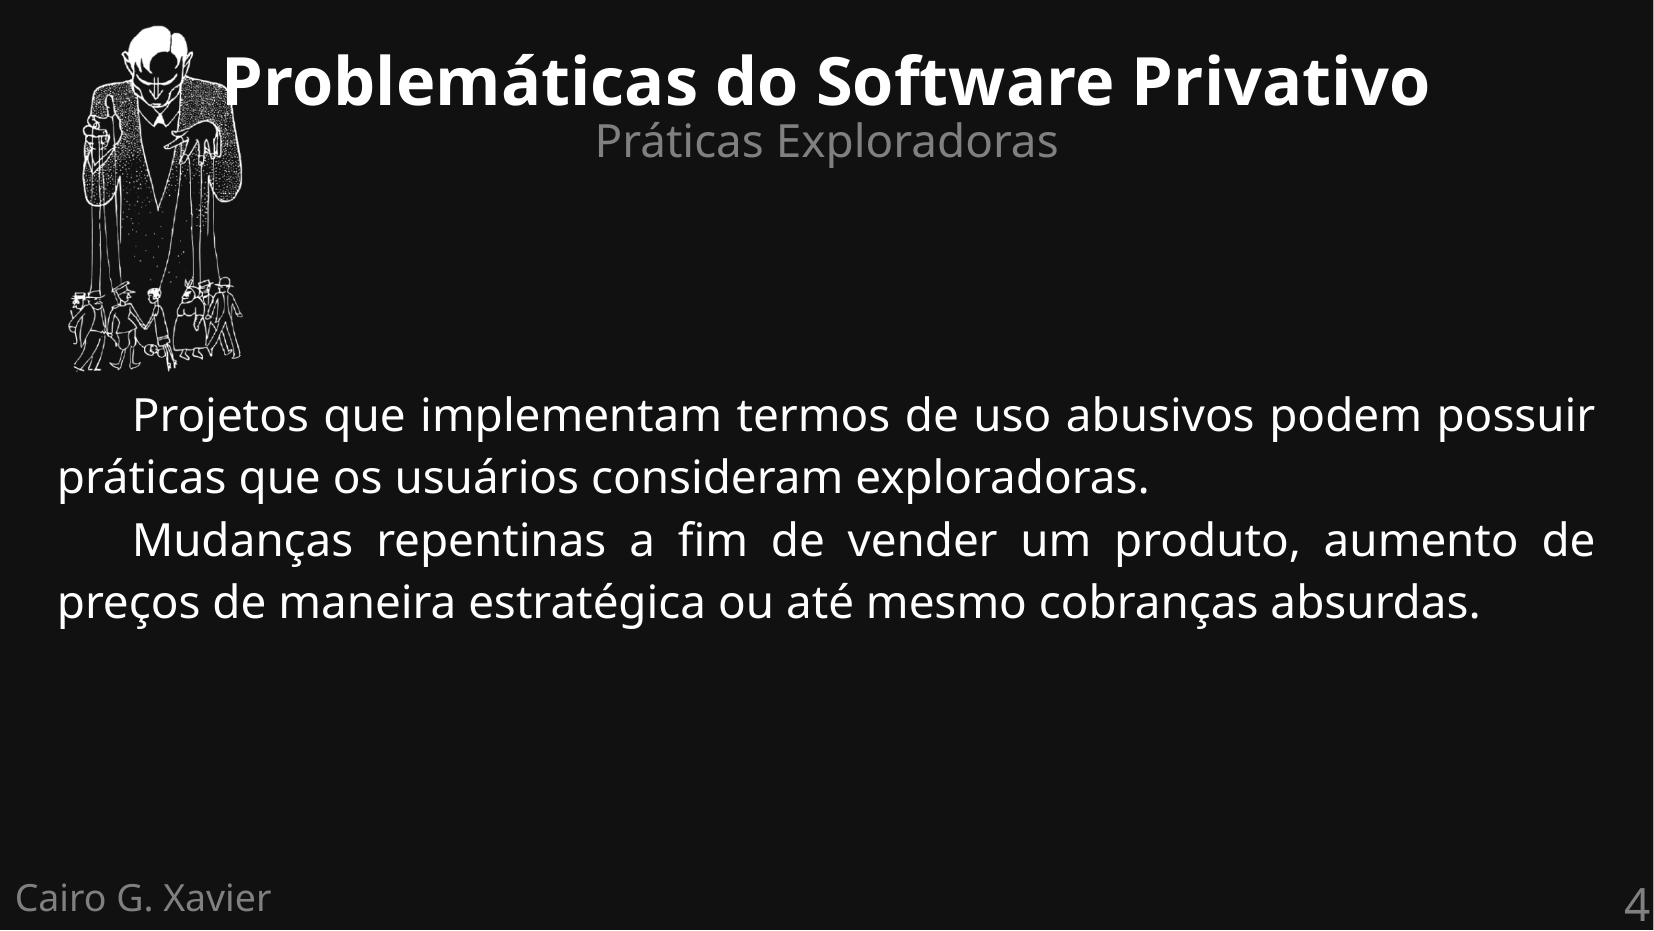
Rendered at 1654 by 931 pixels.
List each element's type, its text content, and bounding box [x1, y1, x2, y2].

text_box Cairo G. Xavier [0, 867, 312, 931]
text_box Problemáticas do Software Privativo [281, 37, 1571, 97]
picture [29, 10, 281, 387]
text_box Projetos que implementam termos de uso abusivos podem possuir práticas que os usuários consideram exploradoras. Mudanças repentinas a fim de vender um produto, aumento de preços de maneira estratégica ou até mesmo cobranças absurdas. [42, 375, 1612, 863]
text_box Práticas Exploradoras [281, 97, 1571, 182]
text_box <number> [1425, 865, 1651, 931]
